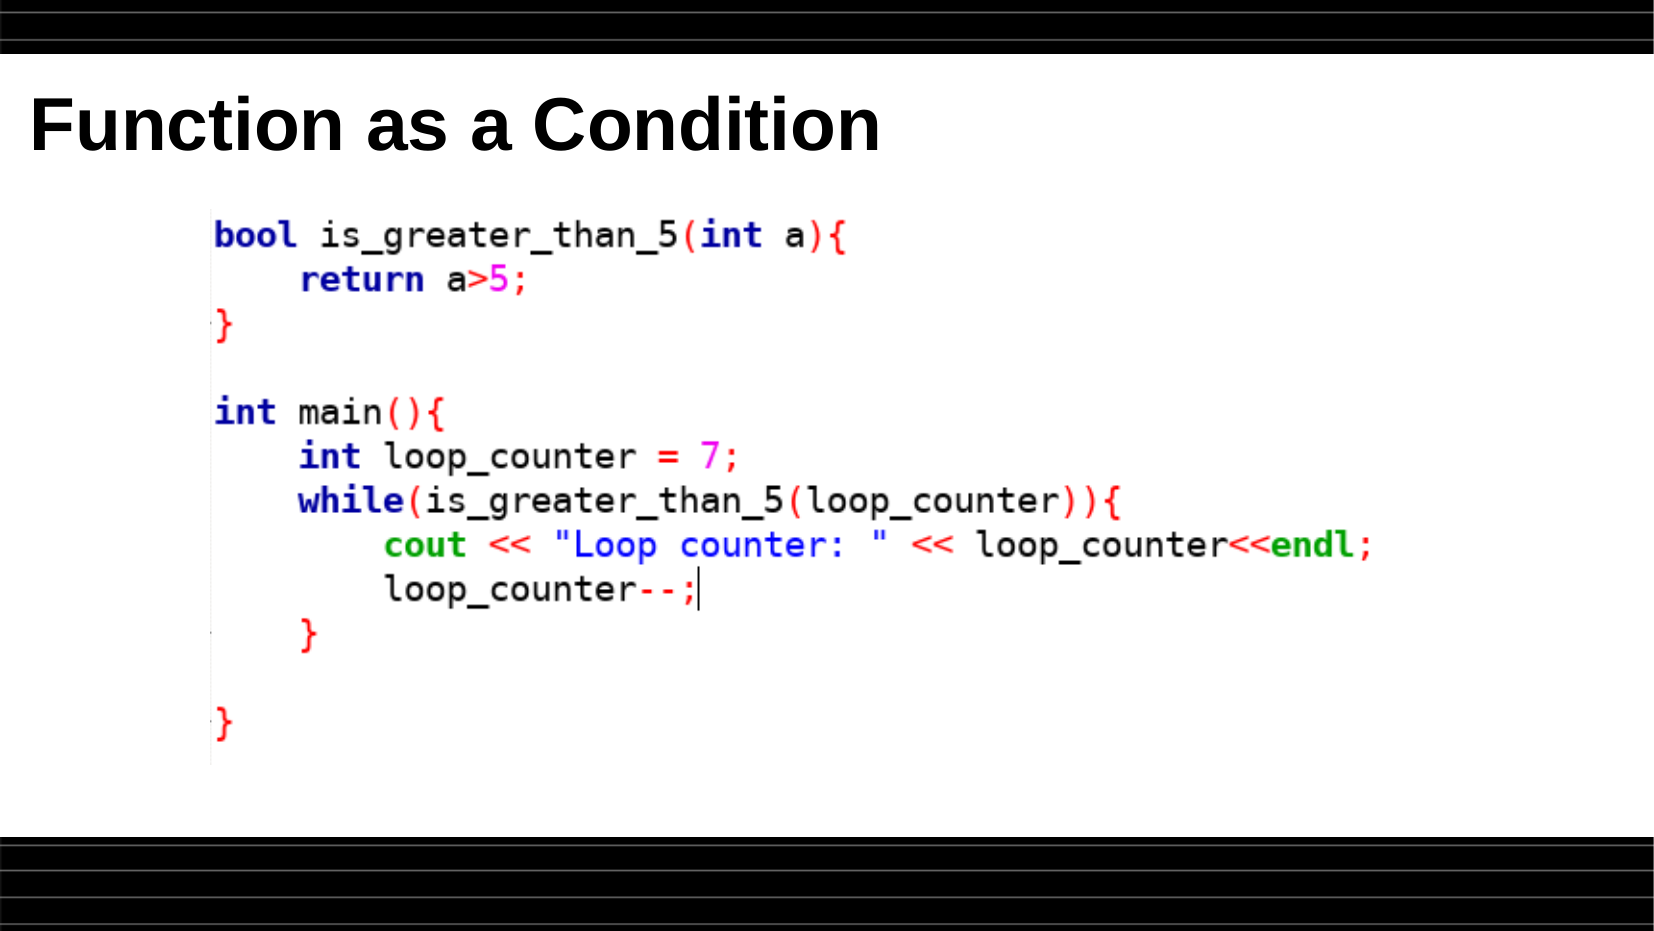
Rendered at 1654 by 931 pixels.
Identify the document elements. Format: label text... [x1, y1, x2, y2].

picture [0, 0, 1654, 54]
text_box Function as a Condition [15, 75, 1546, 174]
picture [0, 837, 1654, 931]
picture [210, 209, 1384, 766]
